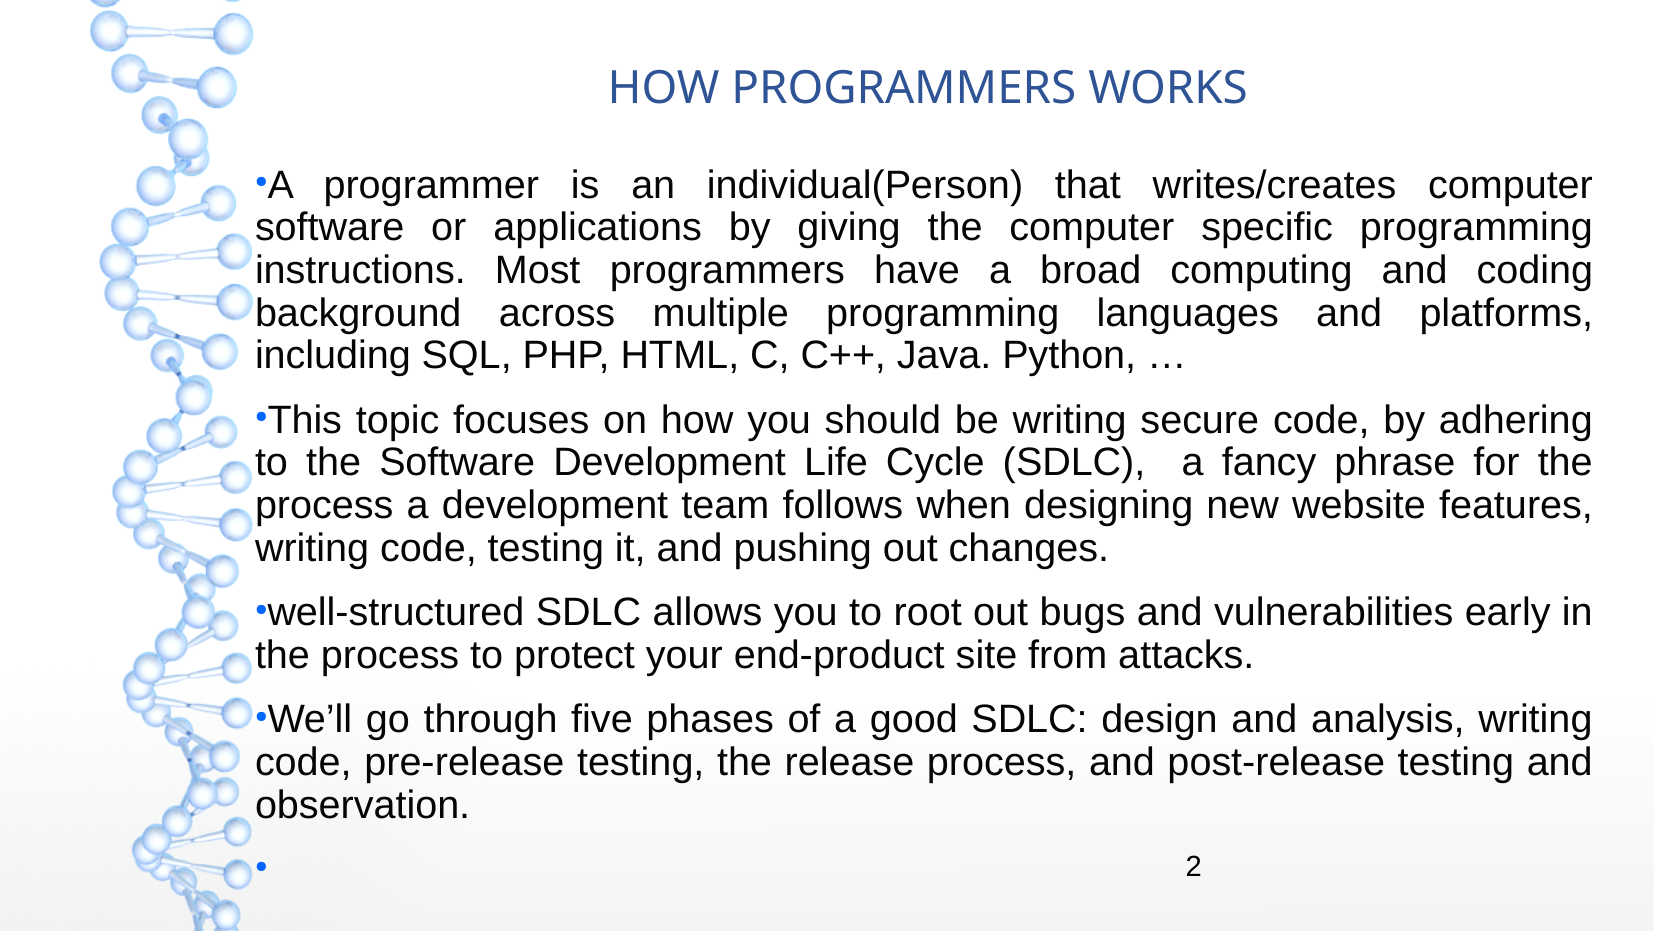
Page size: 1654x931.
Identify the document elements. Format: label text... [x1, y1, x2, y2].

title how programmers works [265, 21, 1591, 151]
list A programmer is an individual(Person) that writes/creates computer software or applications by giving the computer specific programming instructions. Most programmers have a broad computing and coding background across multiple programming languages and platforms, including SQL, PHP, HTML, C, C++, Java. Python, … This topic focuses on how you should be writing secure code, by adhering to the Software Development Life Cycle (SDLC), a fancy phrase for the process a development team follows when designing new website features, writing code, testing it, and pushing out changes. well-structured SDLC allows you to root out bugs and vulnerabilities early in the process to protect your end-product site from attacks. We’ll go through five phases of a good SDLC: design and analysis, writing code, pre-release testing, the release process, and post-release testing and observation. [255, 164, 1595, 871]
text_box [1185, 871, 1571, 912]
